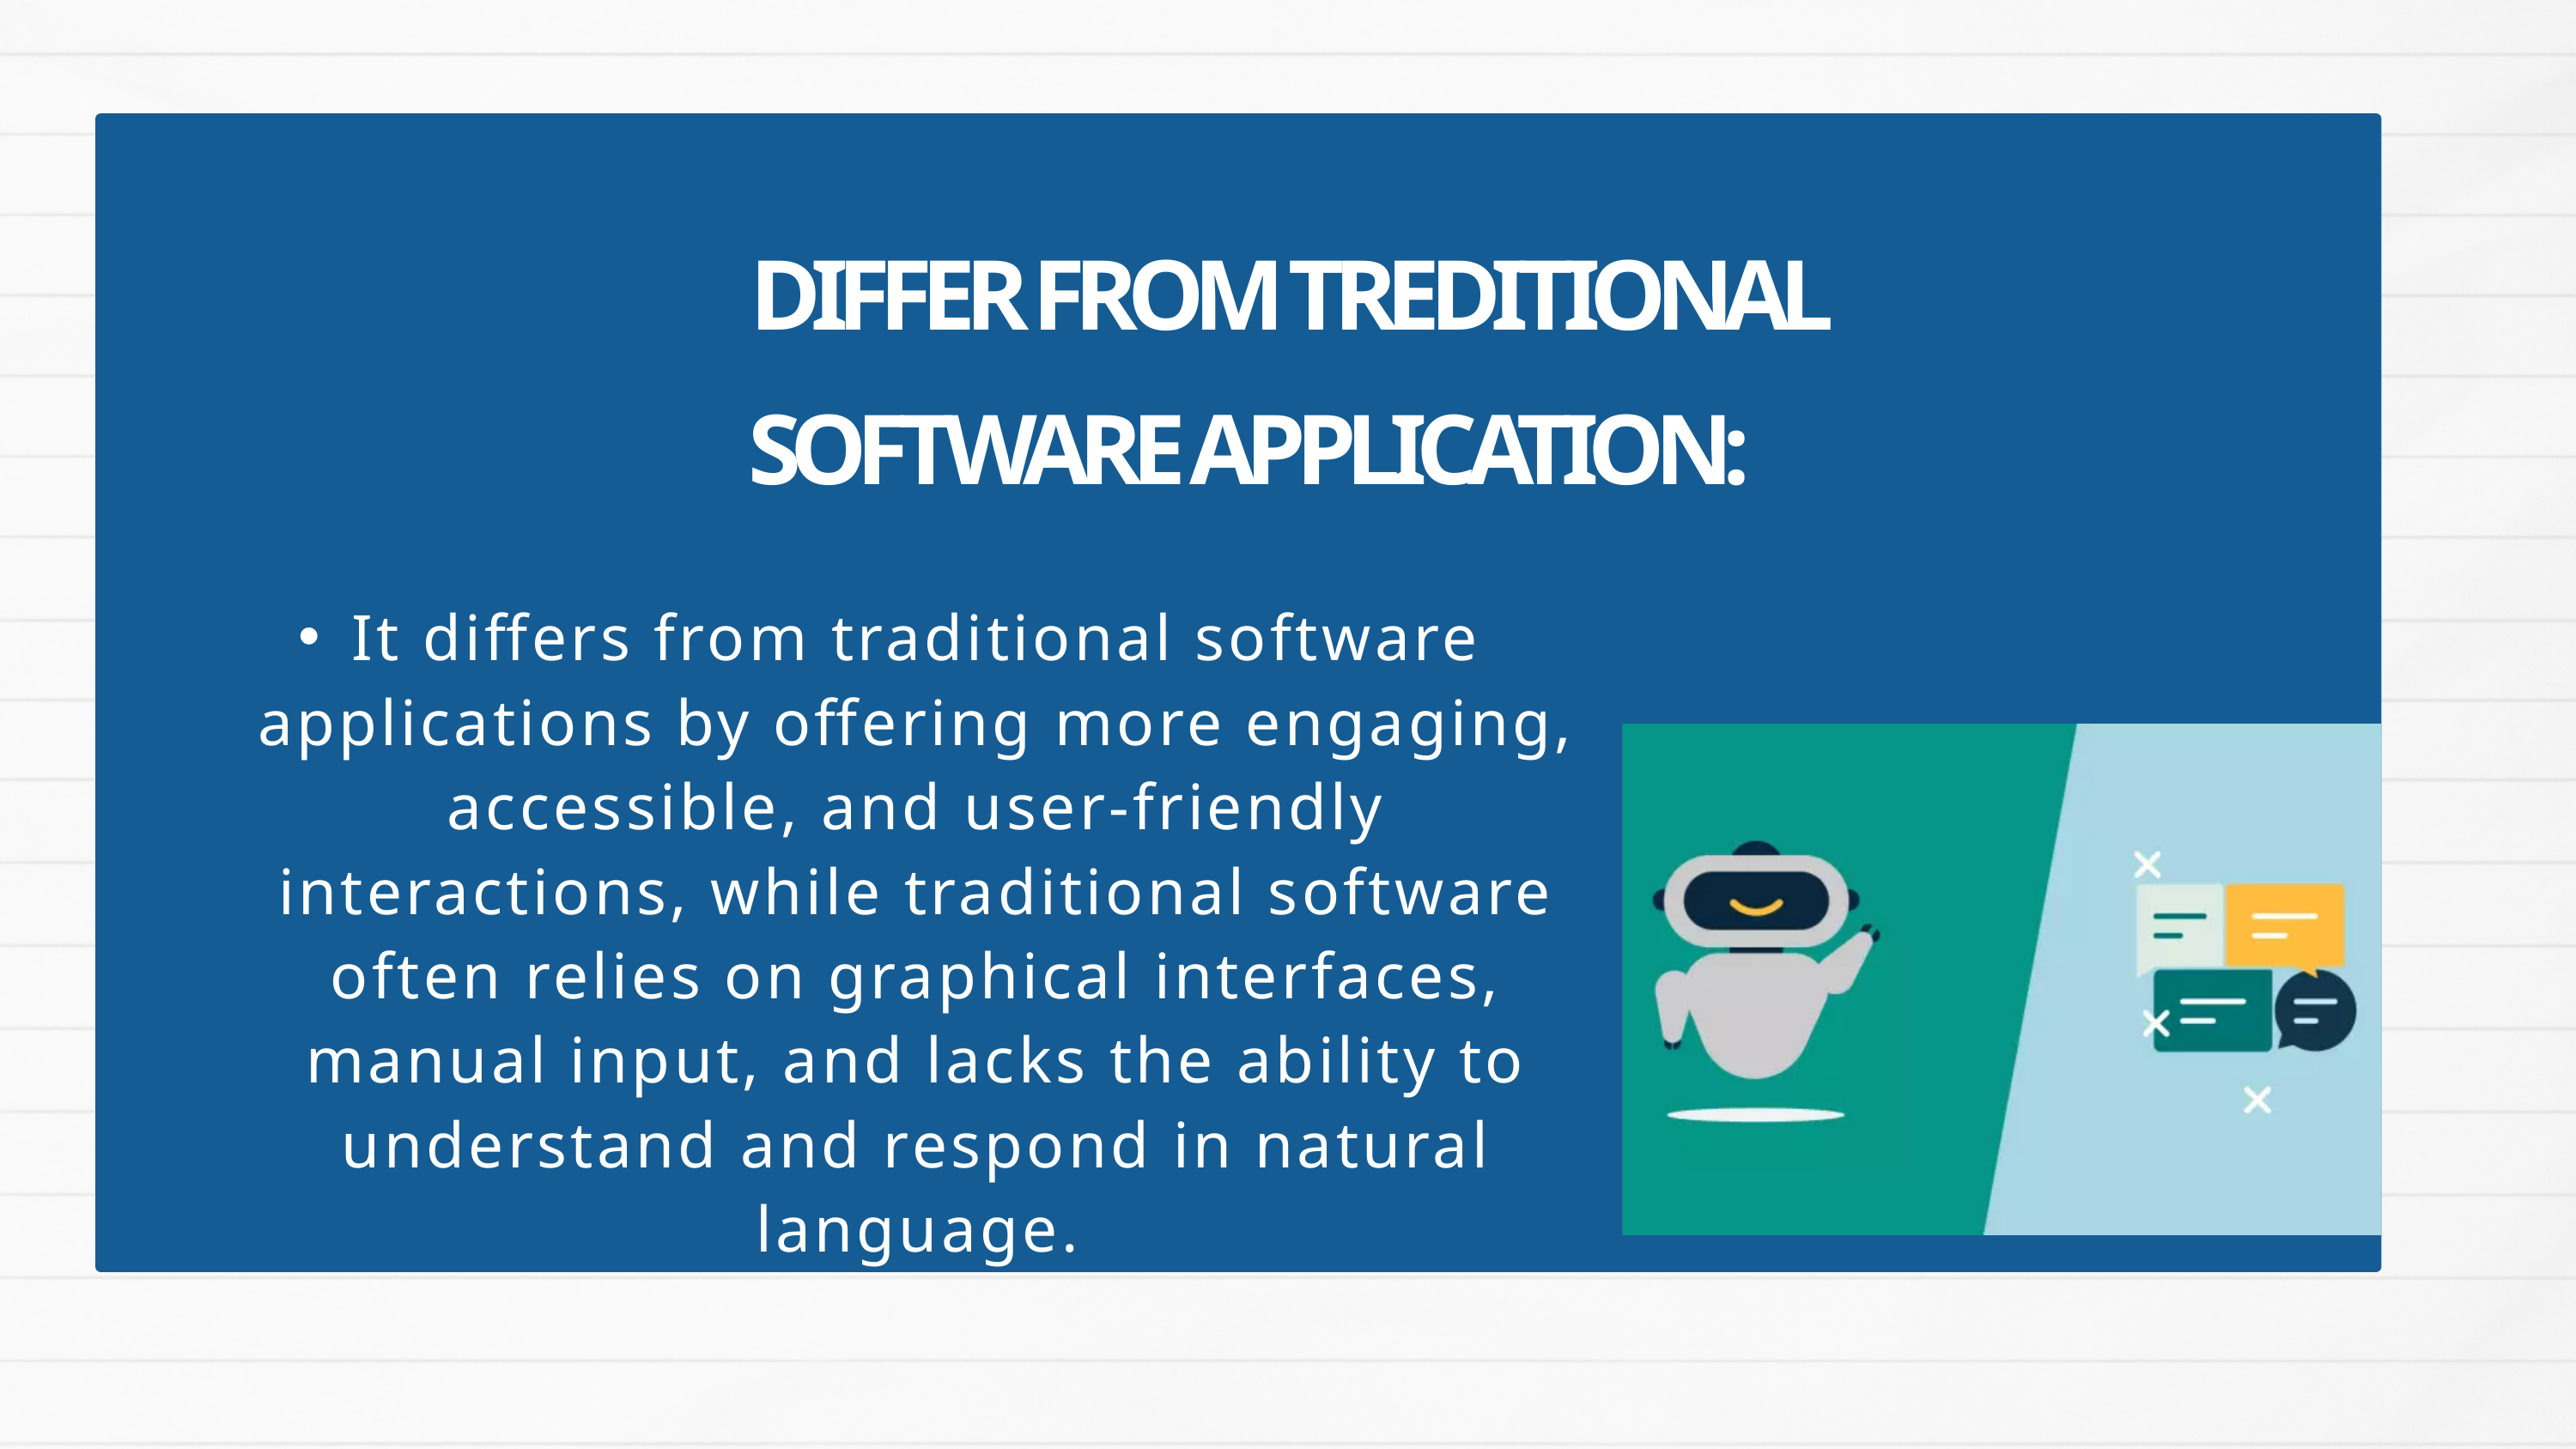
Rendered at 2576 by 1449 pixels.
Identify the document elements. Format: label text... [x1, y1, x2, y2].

text_box [0, 0, 2576, 1449]
text_box It differs from traditional software applications by offering more engaging, accessible, and user-friendly interactions, while traditional software often relies on graphical interfaces, manual input, and lacks the ability to understand and respond in natural language. [149, 588, 1580, 1265]
text_box DIFFER FROM TREDITIONAL SOFTWARE APPLICATION: [634, 177, 1940, 521]
